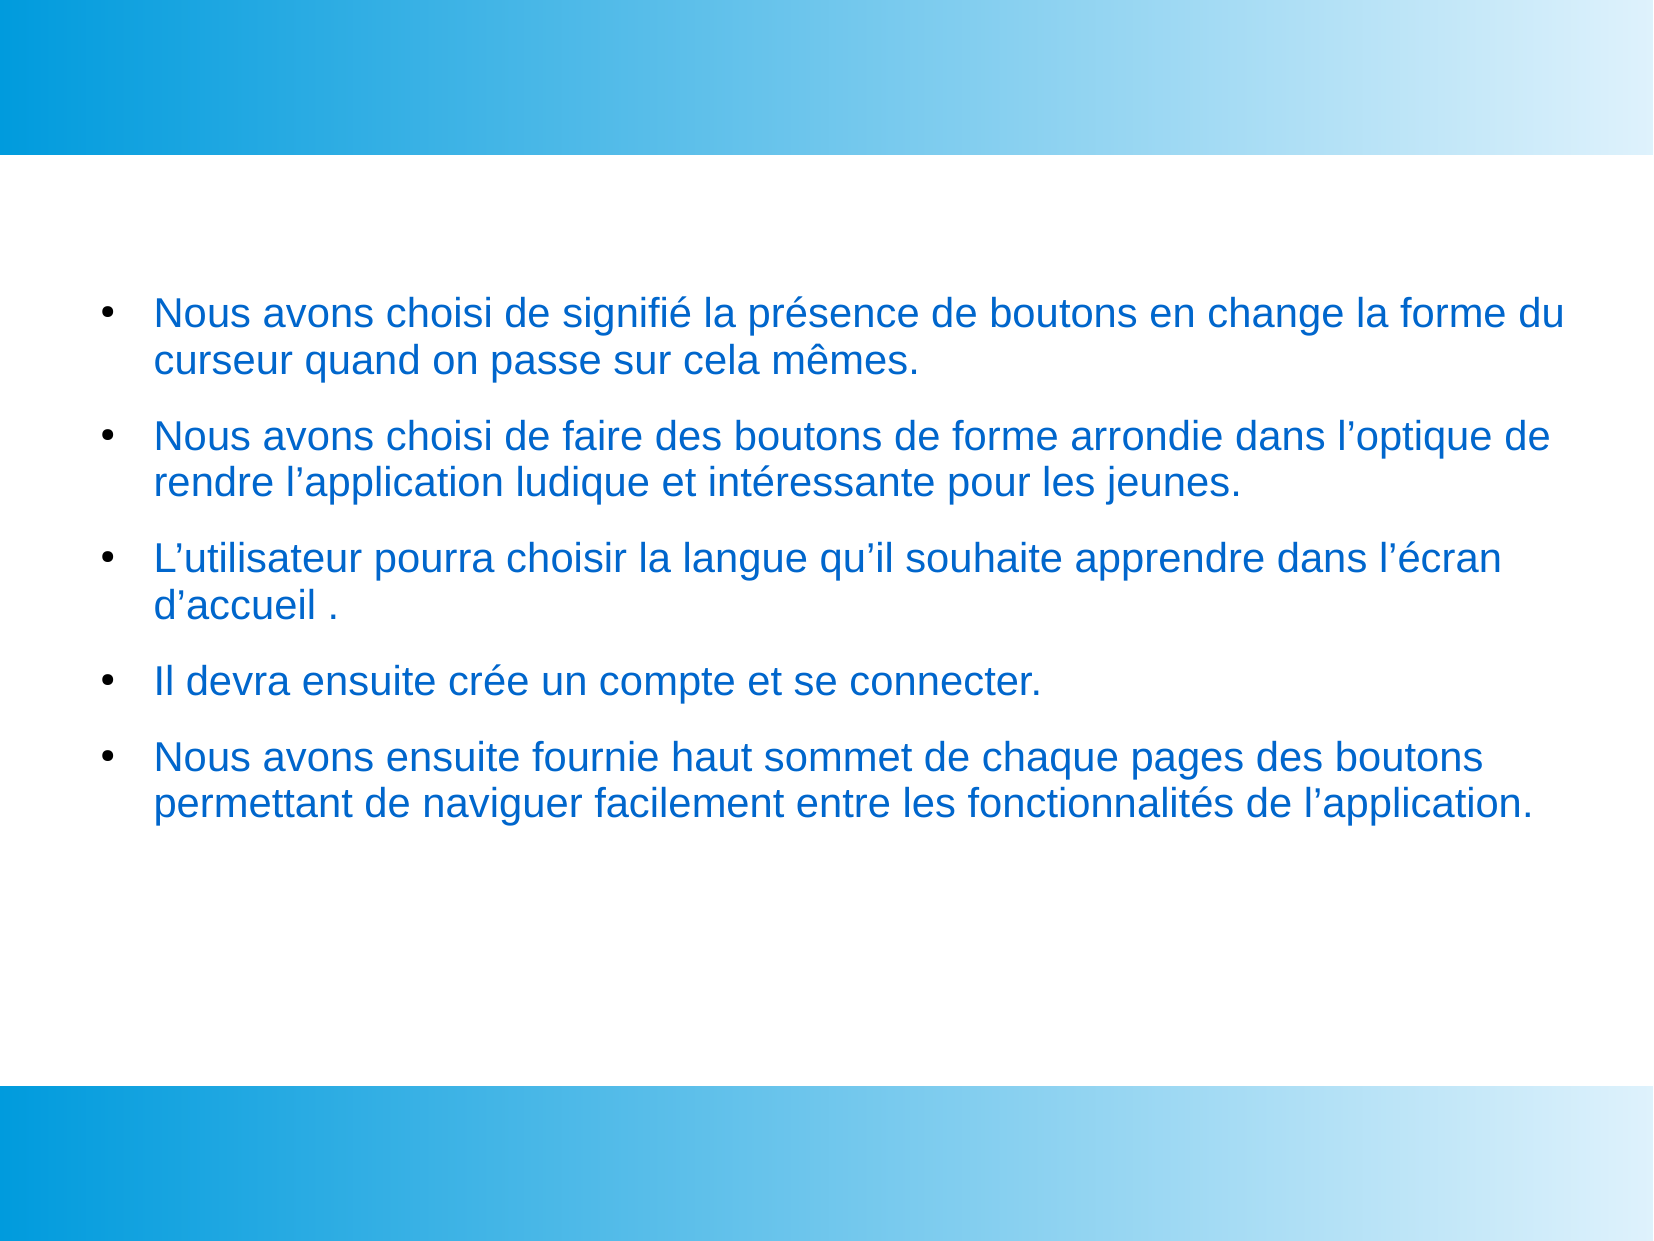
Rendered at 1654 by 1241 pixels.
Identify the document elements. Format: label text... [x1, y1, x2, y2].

list Nous avons choisi de signifié la présence de boutons en change la forme du curseur quand on passe sur cela mêmes. Nous avons choisi de faire des boutons de forme arrondie dans l’optique de rendre l’application ludique et intéressante pour les jeunes. L’utilisateur pourra choisir la langue qu’il souhaite apprendre dans l’écran d’accueil . Il devra ensuite crée un compte et se connecter. Nous avons ensuite fournie haut sommet de chaque pages des boutons permettant de naviguer facilement entre les fonctionnalités de l’application. [82, 290, 1571, 1010]
